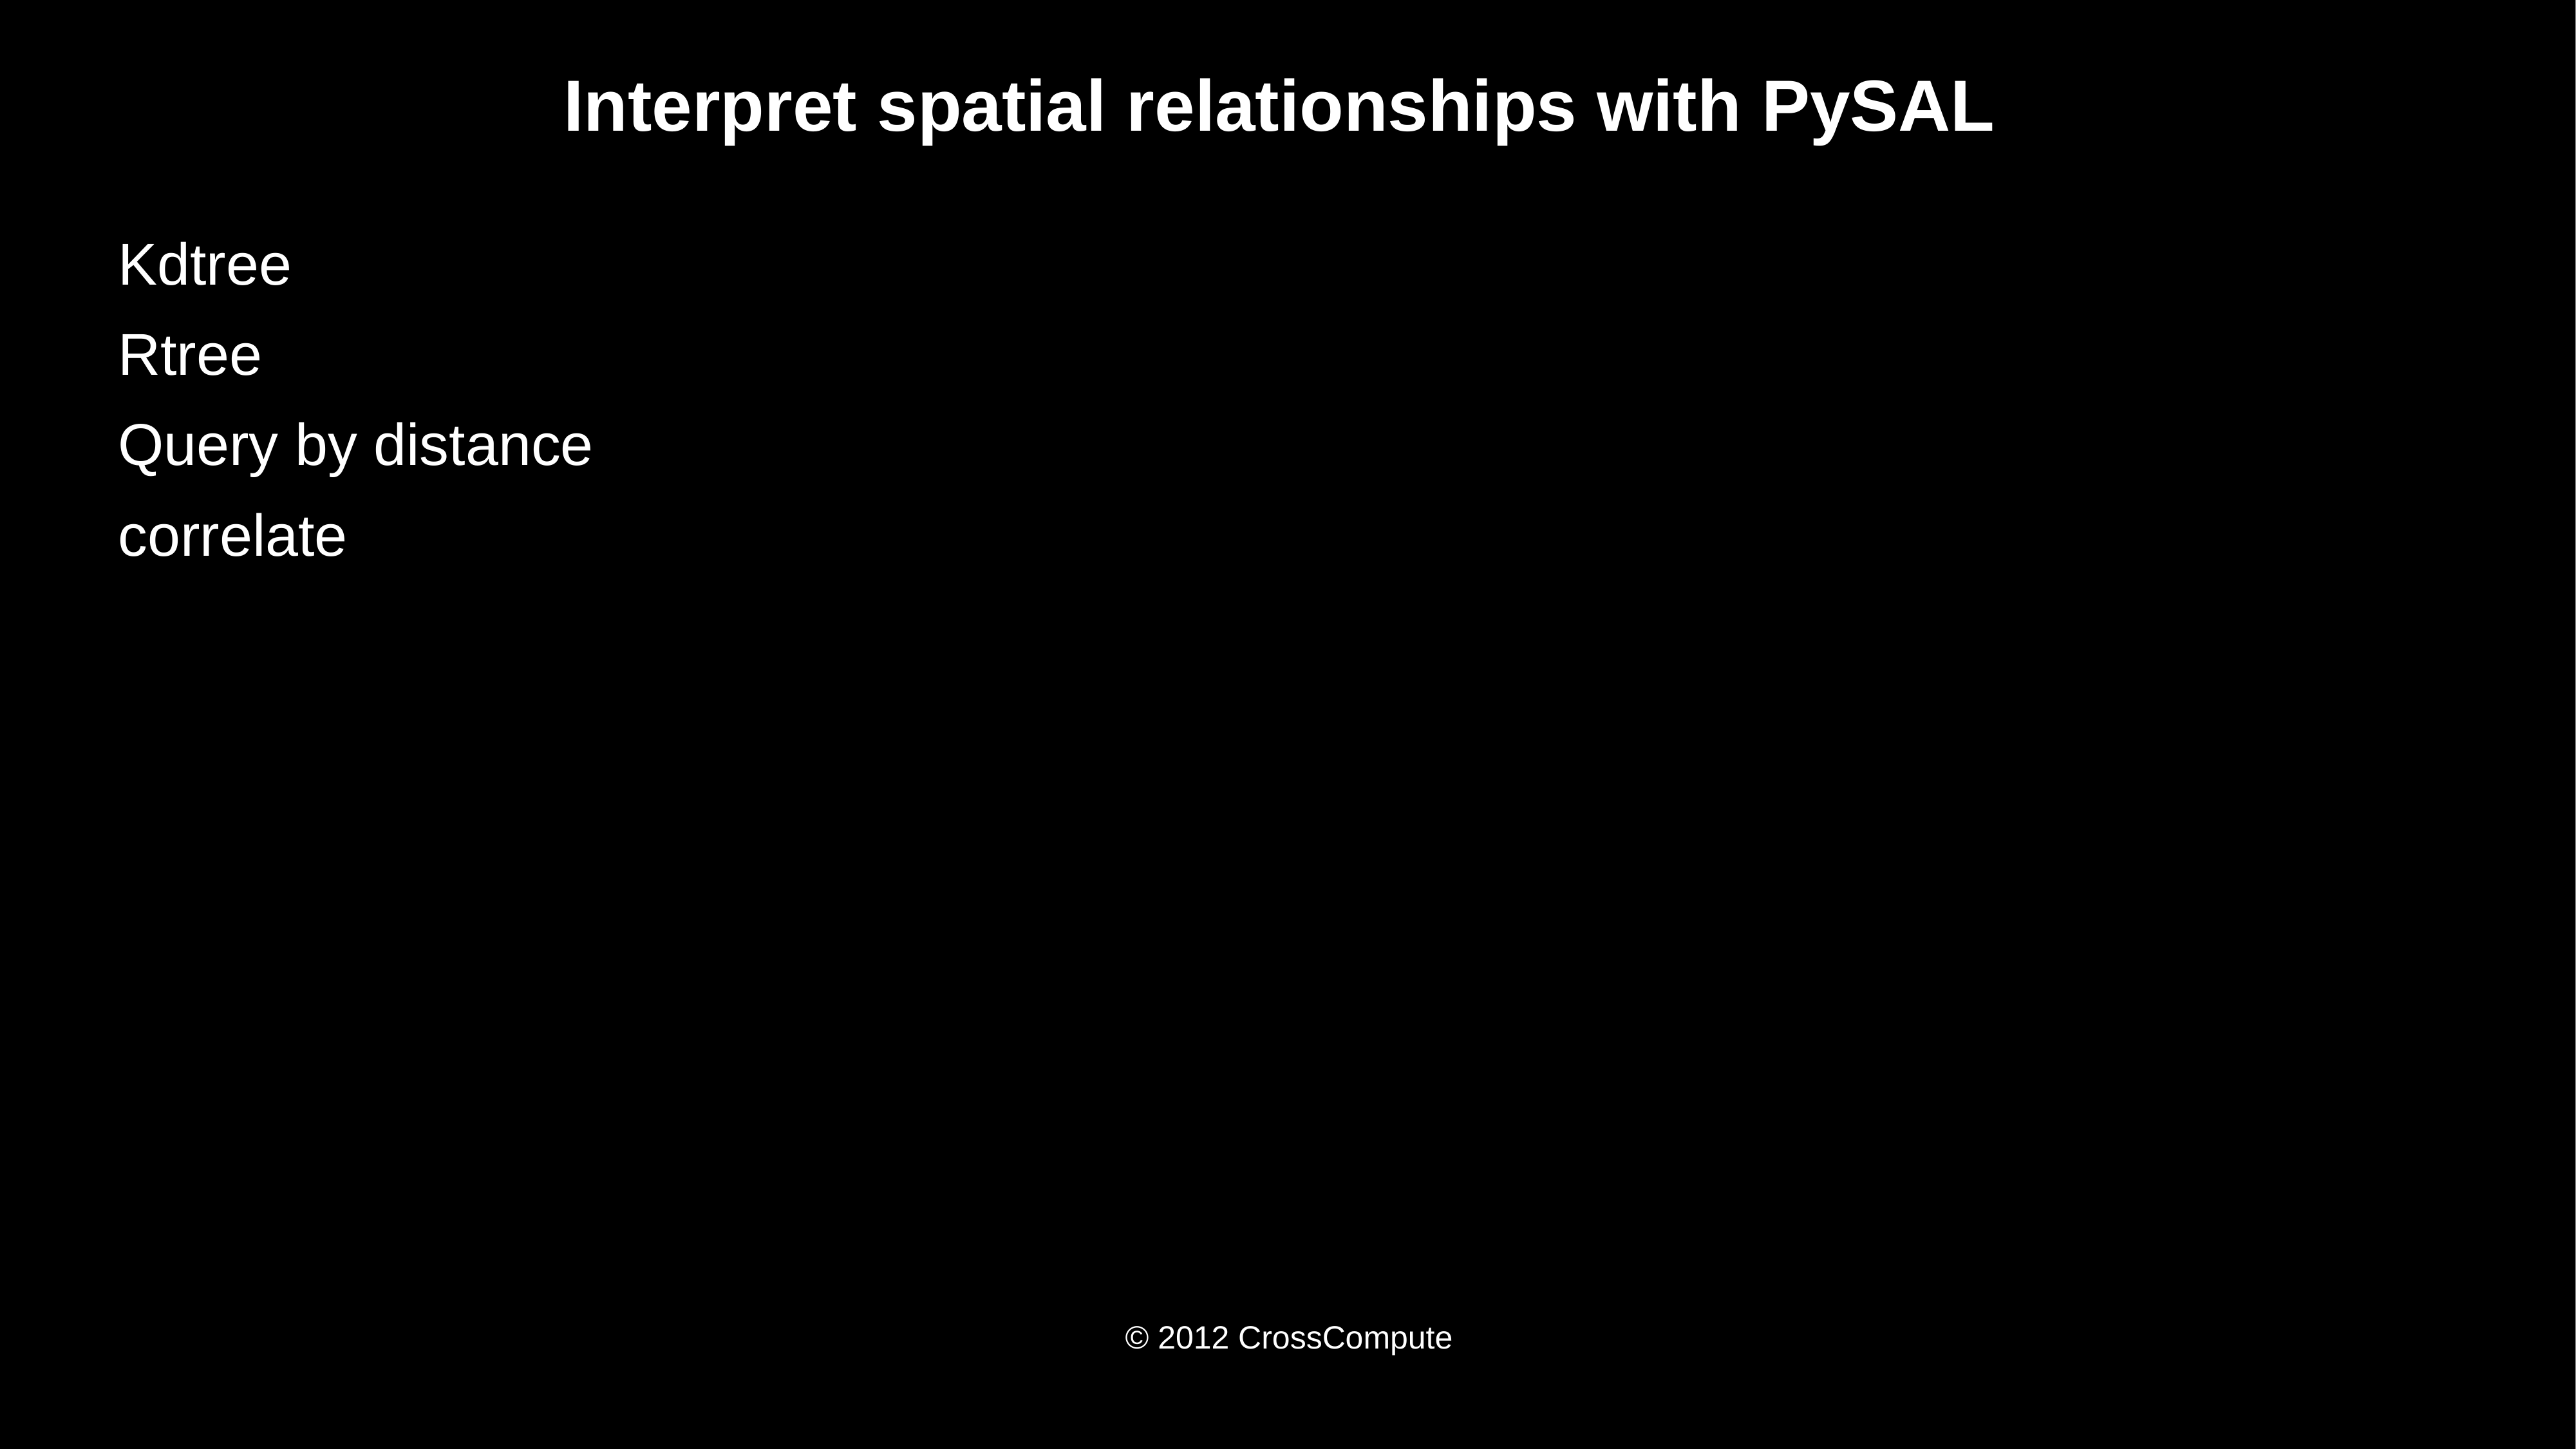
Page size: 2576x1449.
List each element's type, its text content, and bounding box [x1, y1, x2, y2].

list Kdtree Rtree Query by distance correlate [72, 231, 2488, 1073]
title Interpret spatial relationships with PySAL [72, 19, 2488, 193]
